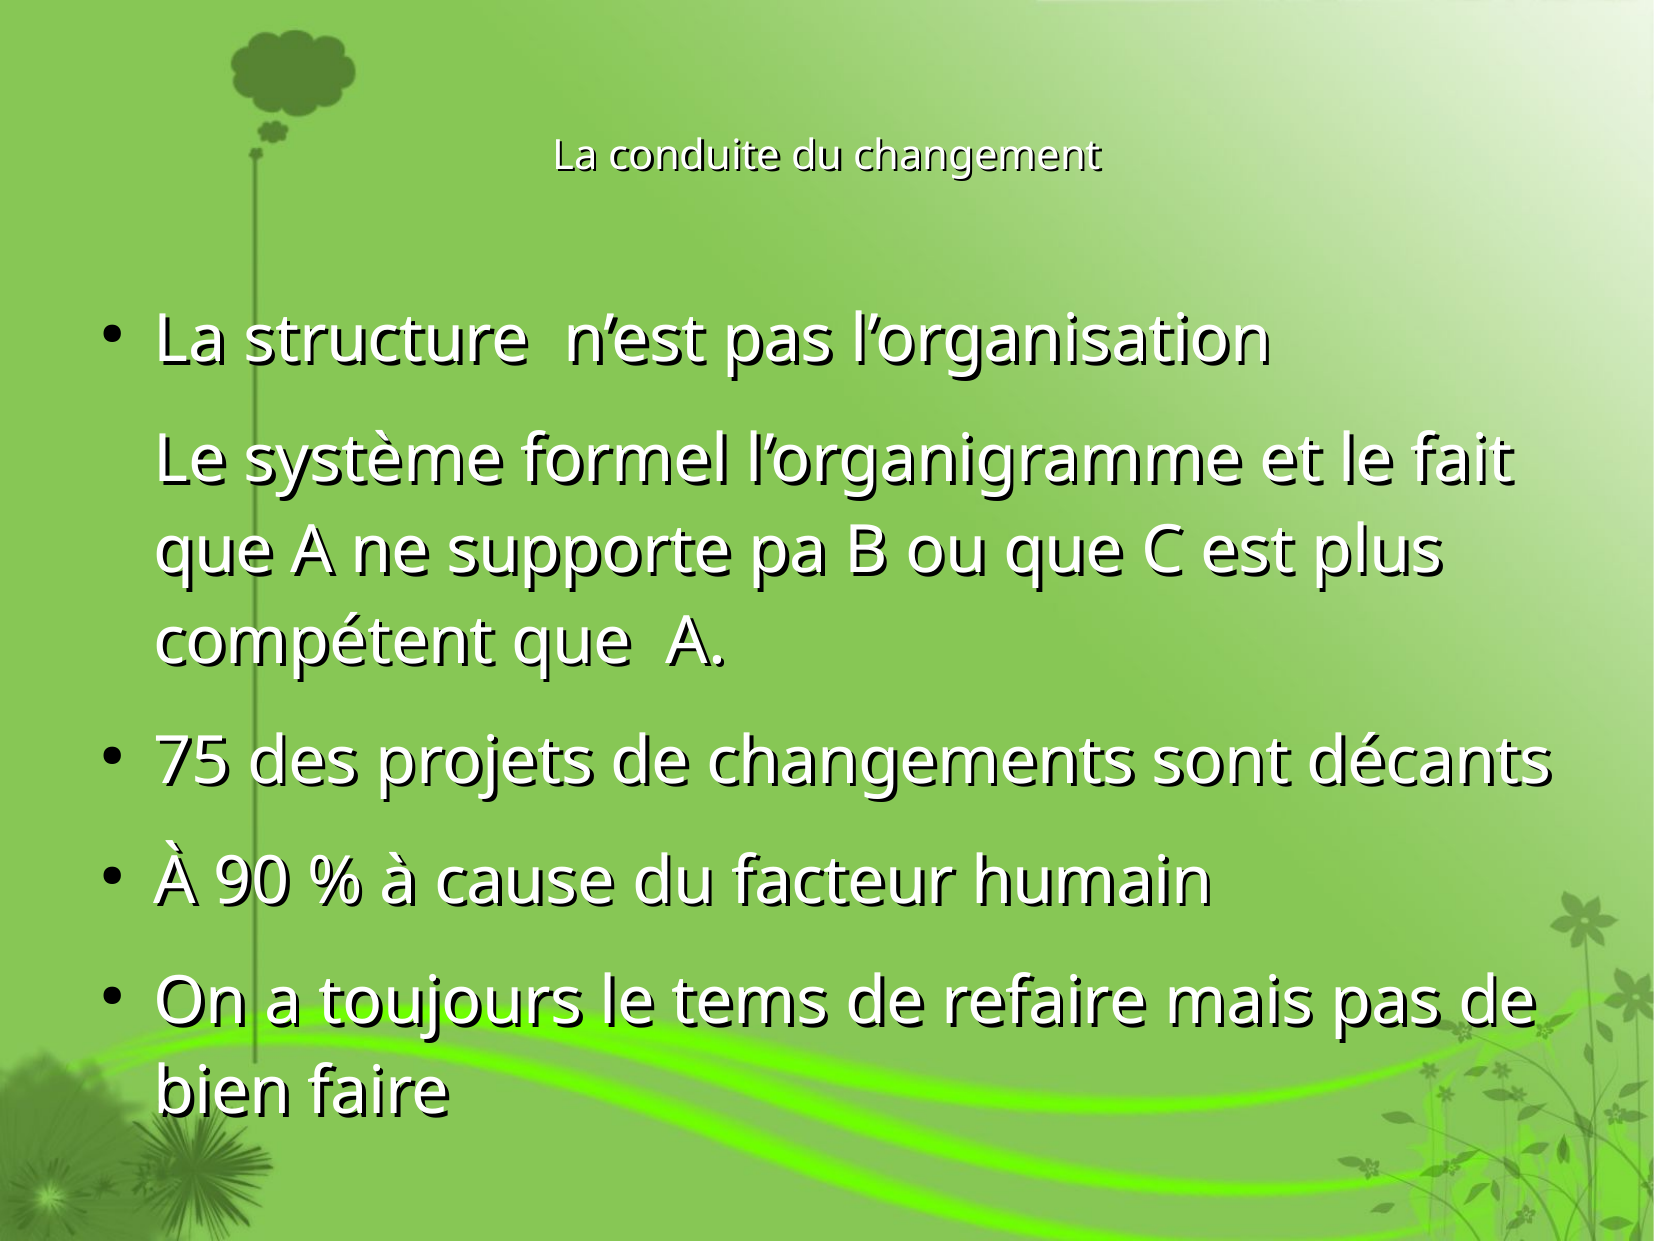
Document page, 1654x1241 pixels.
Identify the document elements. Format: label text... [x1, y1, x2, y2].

picture [0, 0, 1654, 1241]
title La conduite du changement [82, 49, 1571, 257]
list La structure n’est pas l’organisation Le système formel l’organigramme et le fait que A ne supporte pa B ou que C est plus compétent que A. 75 des projets de changements sont décants À 90 % à cause du facteur humain On a toujours le tems de refaire mais pas de bien faire [82, 290, 1571, 1010]
